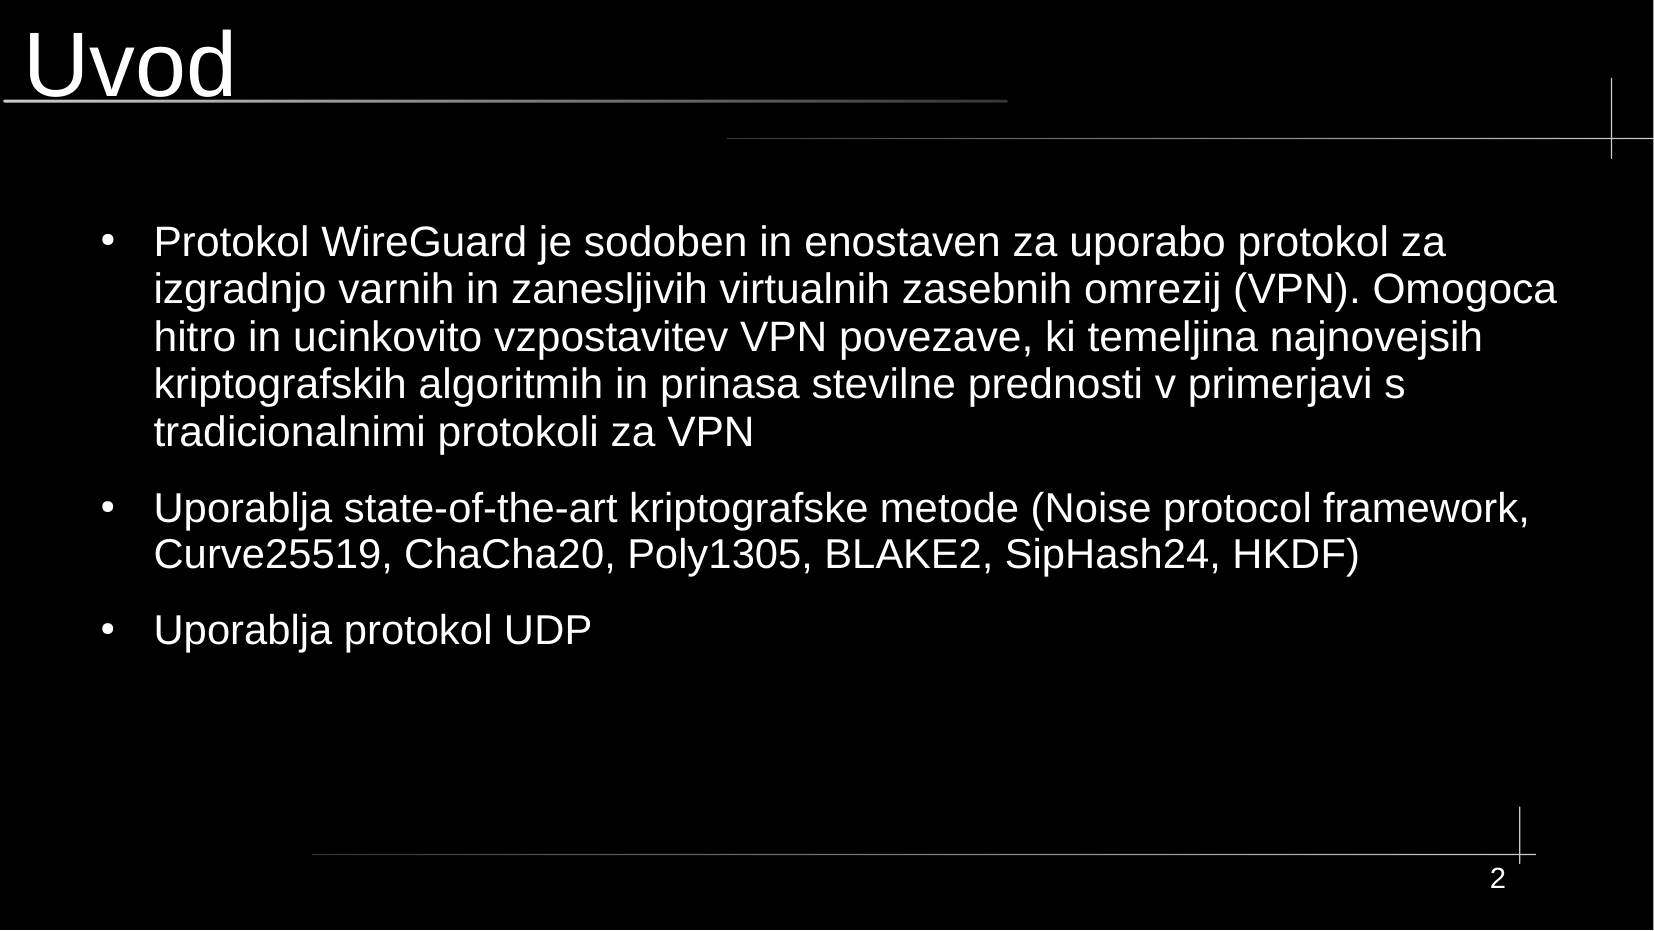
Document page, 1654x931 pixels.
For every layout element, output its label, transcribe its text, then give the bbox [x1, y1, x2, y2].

list Protokol WireGuard je sodoben in enostaven za uporabo protokol za izgradnjo varnih in zanesljivih virtualnih zasebnih omrezij (VPN). Omogoca hitro in ucinkovito vzpostavitev VPN povezave, ki temeljina najnovejsih kriptografskih algoritmih in prinasa stevilne prednosti v primerjavi s tradicionalnimi protokoli za VPN Uporablja state-of-the-art kriptografske metode (Noise protocol framework, Curve25519, ChaCha20, Poly1305, BLAKE2, SipHash24, HKDF) Uporablja protokol UDP [82, 217, 1571, 758]
title Uvod [23, 11, 1589, 119]
